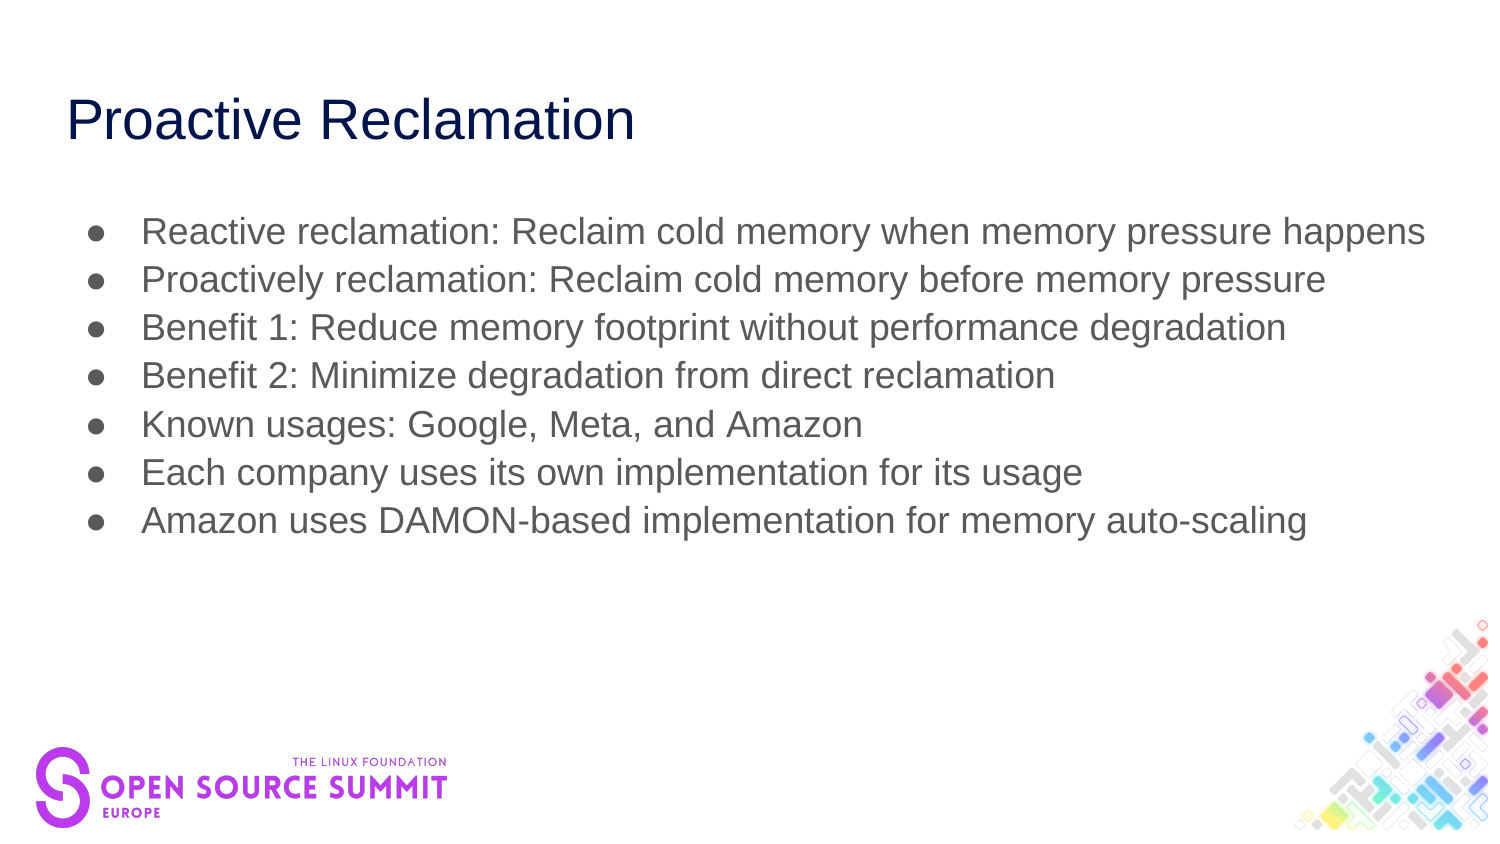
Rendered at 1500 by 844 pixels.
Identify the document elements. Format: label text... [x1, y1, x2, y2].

list Reactive reclamation: Reclaim cold memory when memory pressure happens Proactively reclamation: Reclaim cold memory before memory pressure Benefit 1: Reduce memory footprint without performance degradation Benefit 2: Minimize degradation from direct reclamation Known usages: Google, Meta, and Amazon Each company uses its own implementation for its usage Amazon uses DAMON-based implementation for memory auto-scaling [51, 189, 1449, 734]
title Proactive Reclamation [51, 72, 1449, 167]
picture [36, 747, 447, 828]
picture [1294, 620, 1488, 830]
